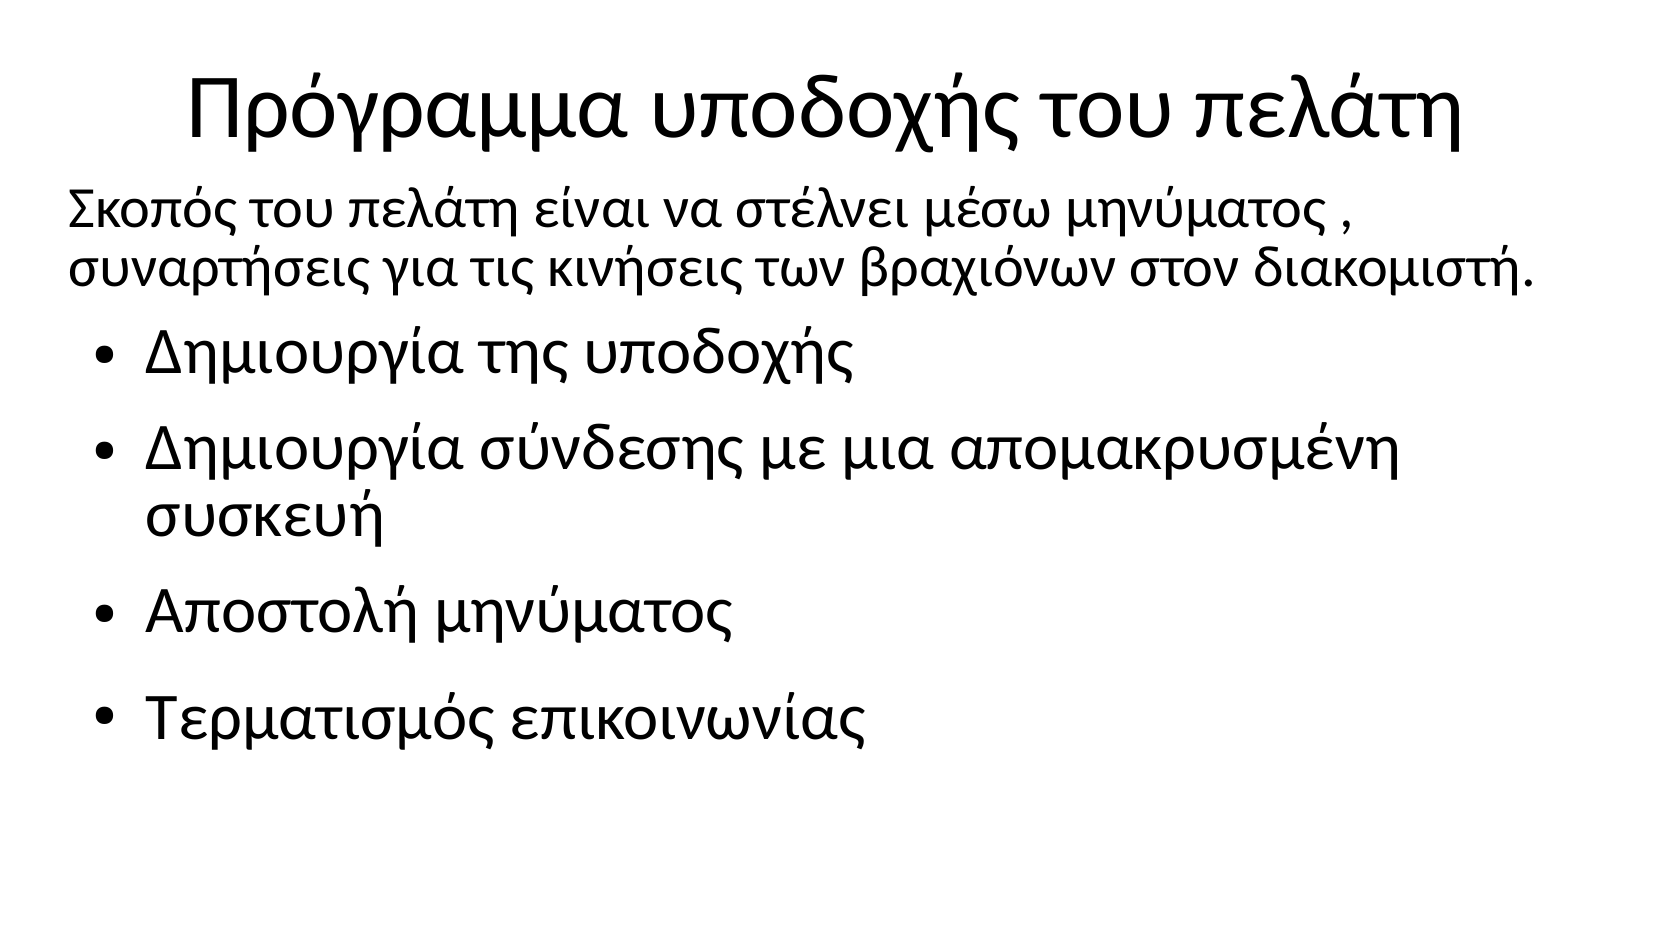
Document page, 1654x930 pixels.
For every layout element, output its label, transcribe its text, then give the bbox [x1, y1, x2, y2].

title Πρόγραμμα υποδοχής του πελάτη [82, 37, 1571, 176]
text_box Σκοπός του πελάτη είναι να στέλνει μέσω μηνύματος , συναρτήσεις για τις κινήσεις των βραχιόνων στον διακομιστή. [53, 176, 1651, 367]
list Δημιουργία της υποδοχής Δημιουργία σύνδεσης με μια απομακρυσμένη συσκευή Αποστολή μηνύματος Τερματισμός επικοινωνίας [75, 367, 1563, 863]
